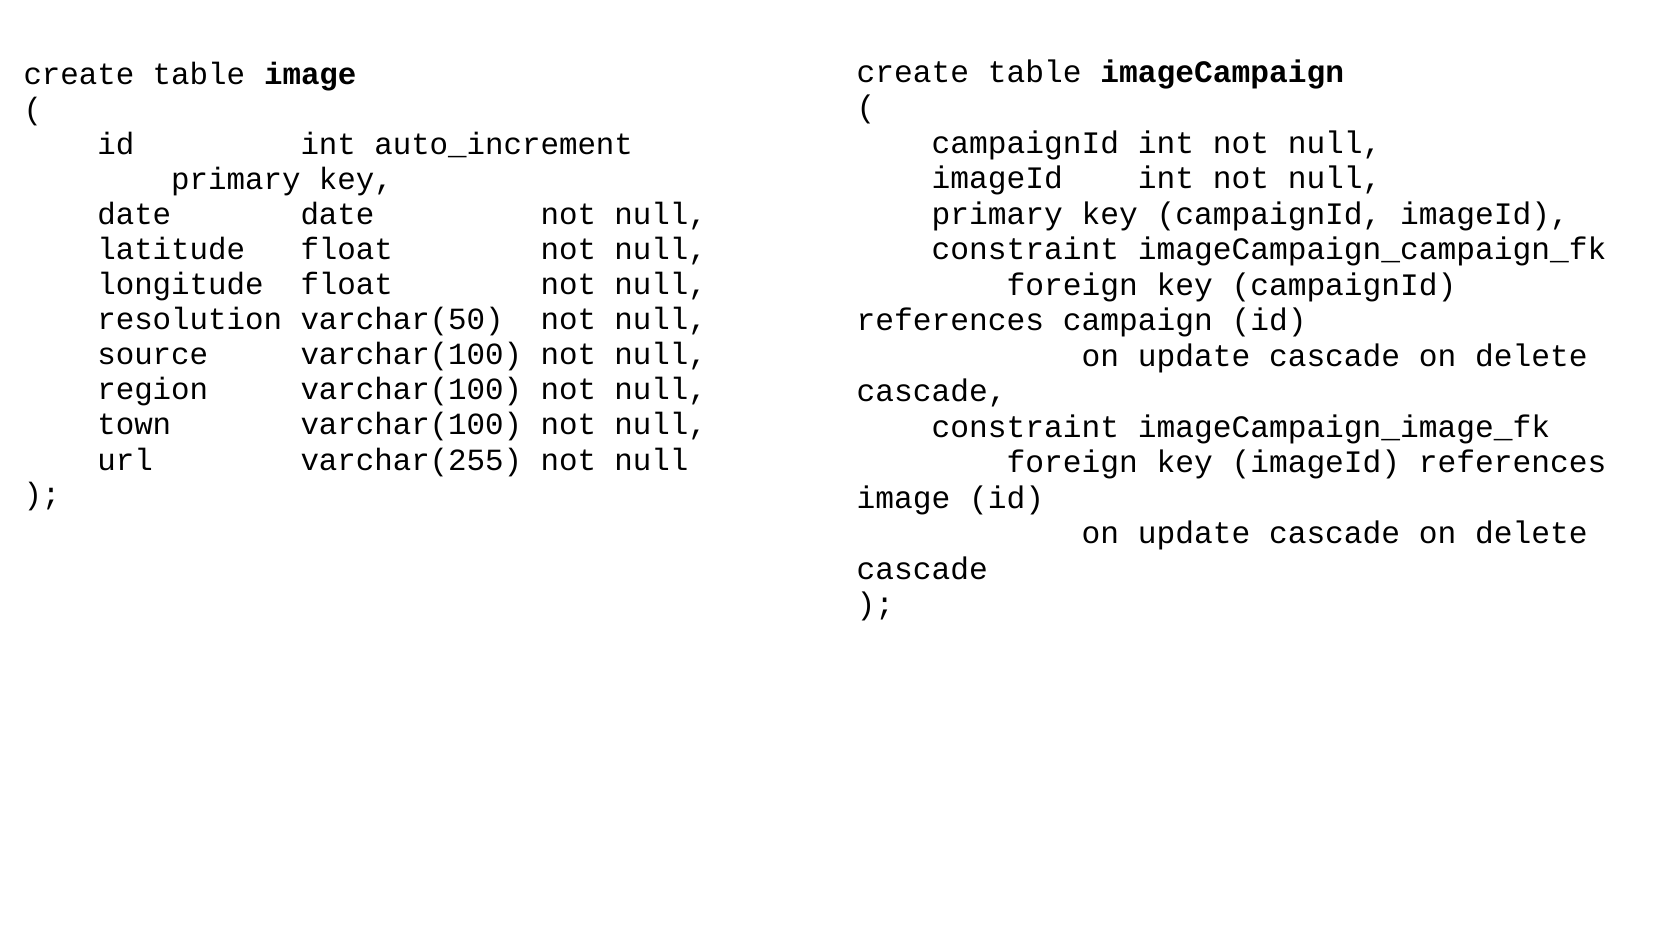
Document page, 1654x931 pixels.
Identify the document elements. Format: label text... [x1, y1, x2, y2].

text_box create table imageCampaign ( campaignId int not null, imageId int not null, primary key (campaignId, imageId), constraint imageCampaign_campaign_fk foreign key (campaignId) references campaign (id) on update cascade on delete cascade, constraint imageCampaign_image_fk foreign key (imageId) references image (id) on update cascade on delete cascade ); [841, 48, 1634, 888]
list create table image ( id int auto_increment primary key, date date not null, latitude float not null, longitude float not null, resolution varchar(50) not null, source varchar(100) not null, region varchar(100) not null, town varchar(100) not null, url varchar(255) not null ); [23, 58, 816, 520]
